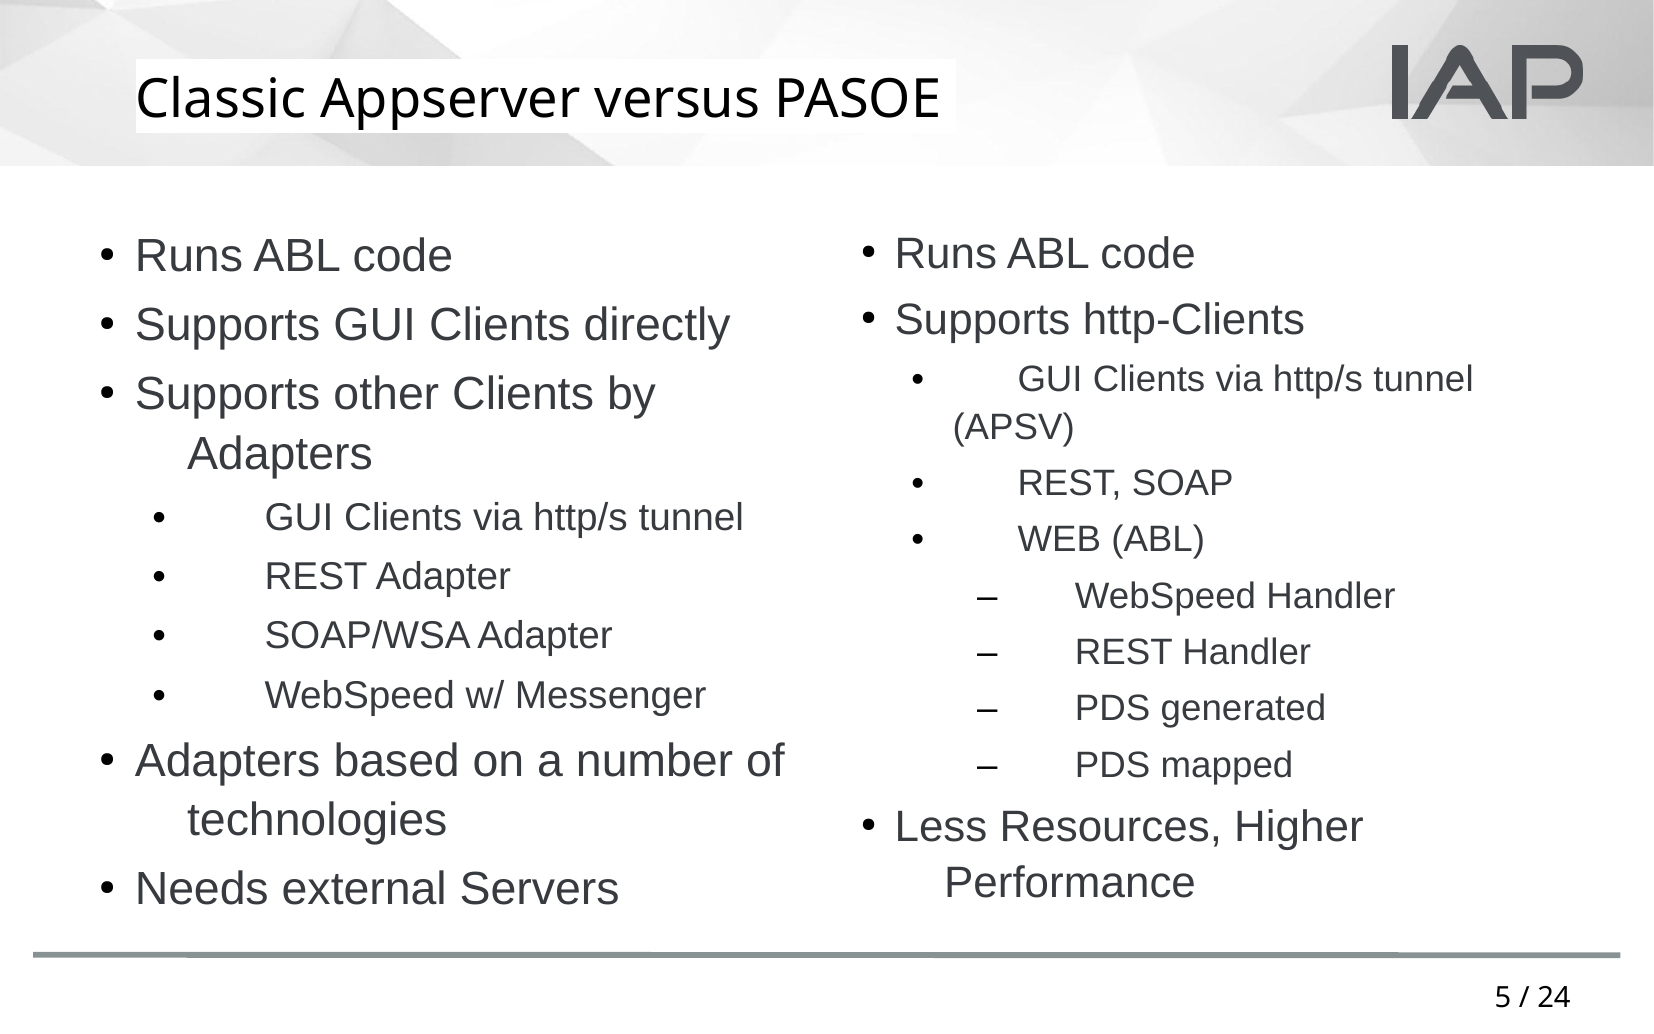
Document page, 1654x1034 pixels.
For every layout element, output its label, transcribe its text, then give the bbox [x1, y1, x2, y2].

list Runs ABL code Supports http-Clients • GUI Clients via http/s tunnel (APSV) • REST, SOAP • WEB (ABL) – WebSpeed Handler – REST Handler – PDS generated – PDS mapped Less Resources, Higher Performance [845, 221, 1572, 916]
picture [0, 0, 1654, 166]
list Runs ABL code Supports GUI Clients directly Supports other Clients by Adapters • GUI Clients via http/s tunnel • REST Adapter • SOAP/WSA Adapter • WebSpeed w/ Messenger Adapters based on a number of technologies Needs external Servers [82, 221, 809, 916]
title Classic Appserver versus PASOE [135, 41, 1264, 152]
